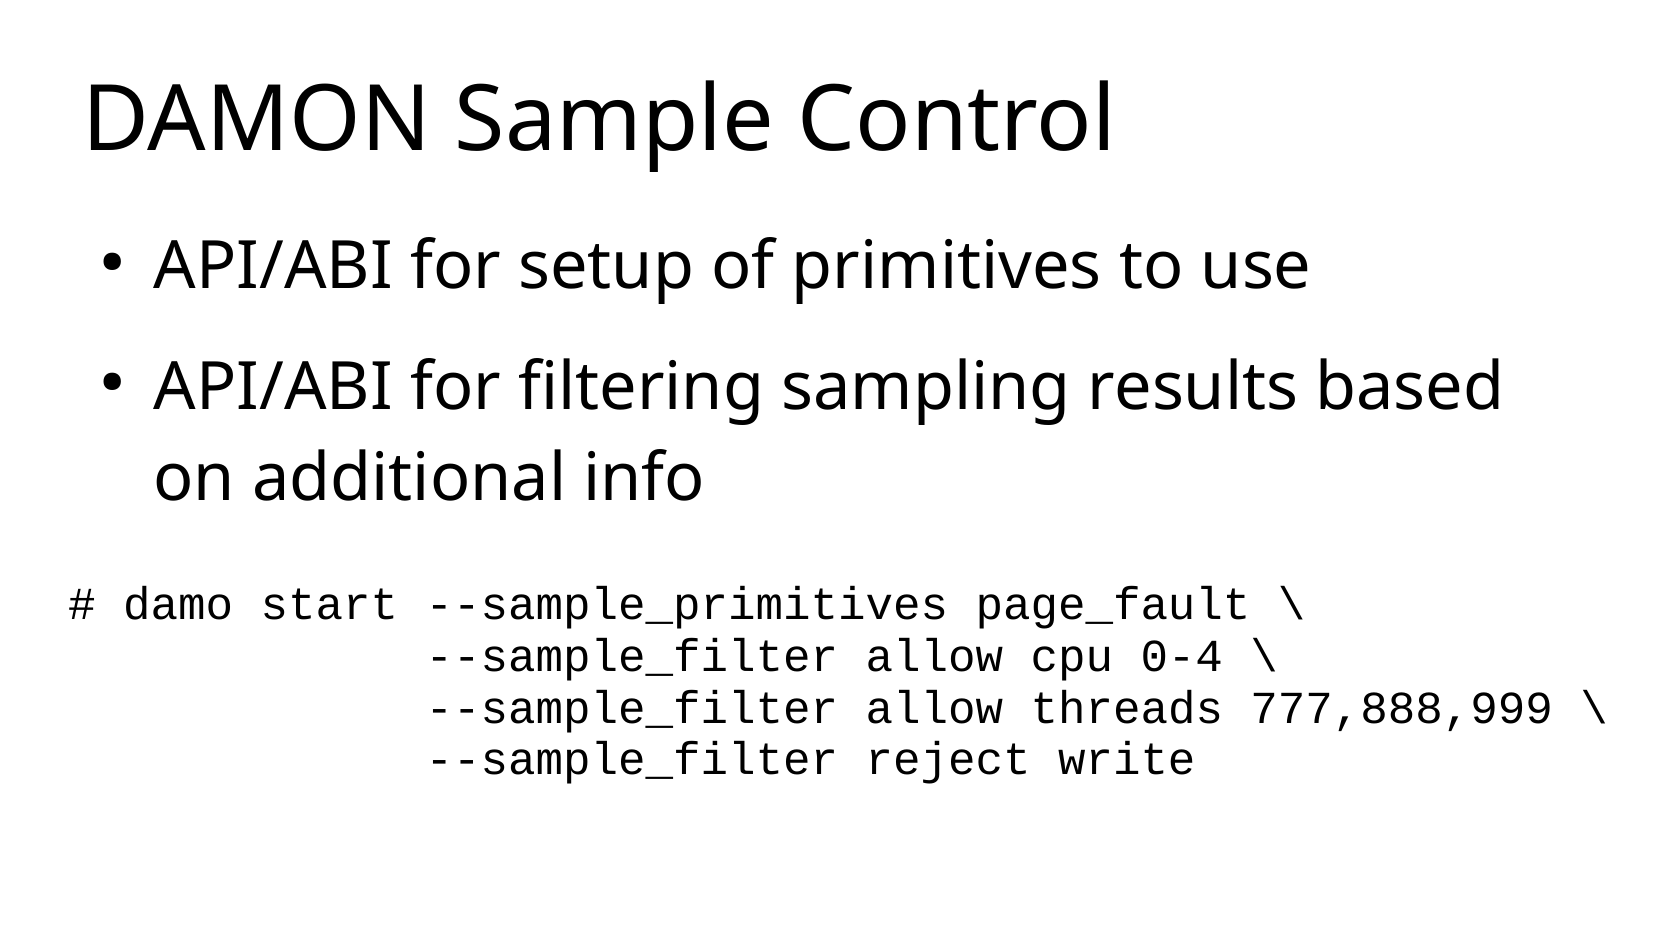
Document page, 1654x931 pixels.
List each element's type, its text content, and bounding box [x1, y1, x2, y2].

text_box # damo start --sample_primitives page_fault \ --sample_filter allow cpu 0-4 \ --sample_filter allow threads 777,888,999 \ --sample_filter reject write [53, 574, 1654, 797]
title DAMON Sample Control [82, 37, 1571, 193]
list API/ABI for setup of primitives to use API/ABI for filtering sampling results based on additional info [82, 217, 1571, 574]
